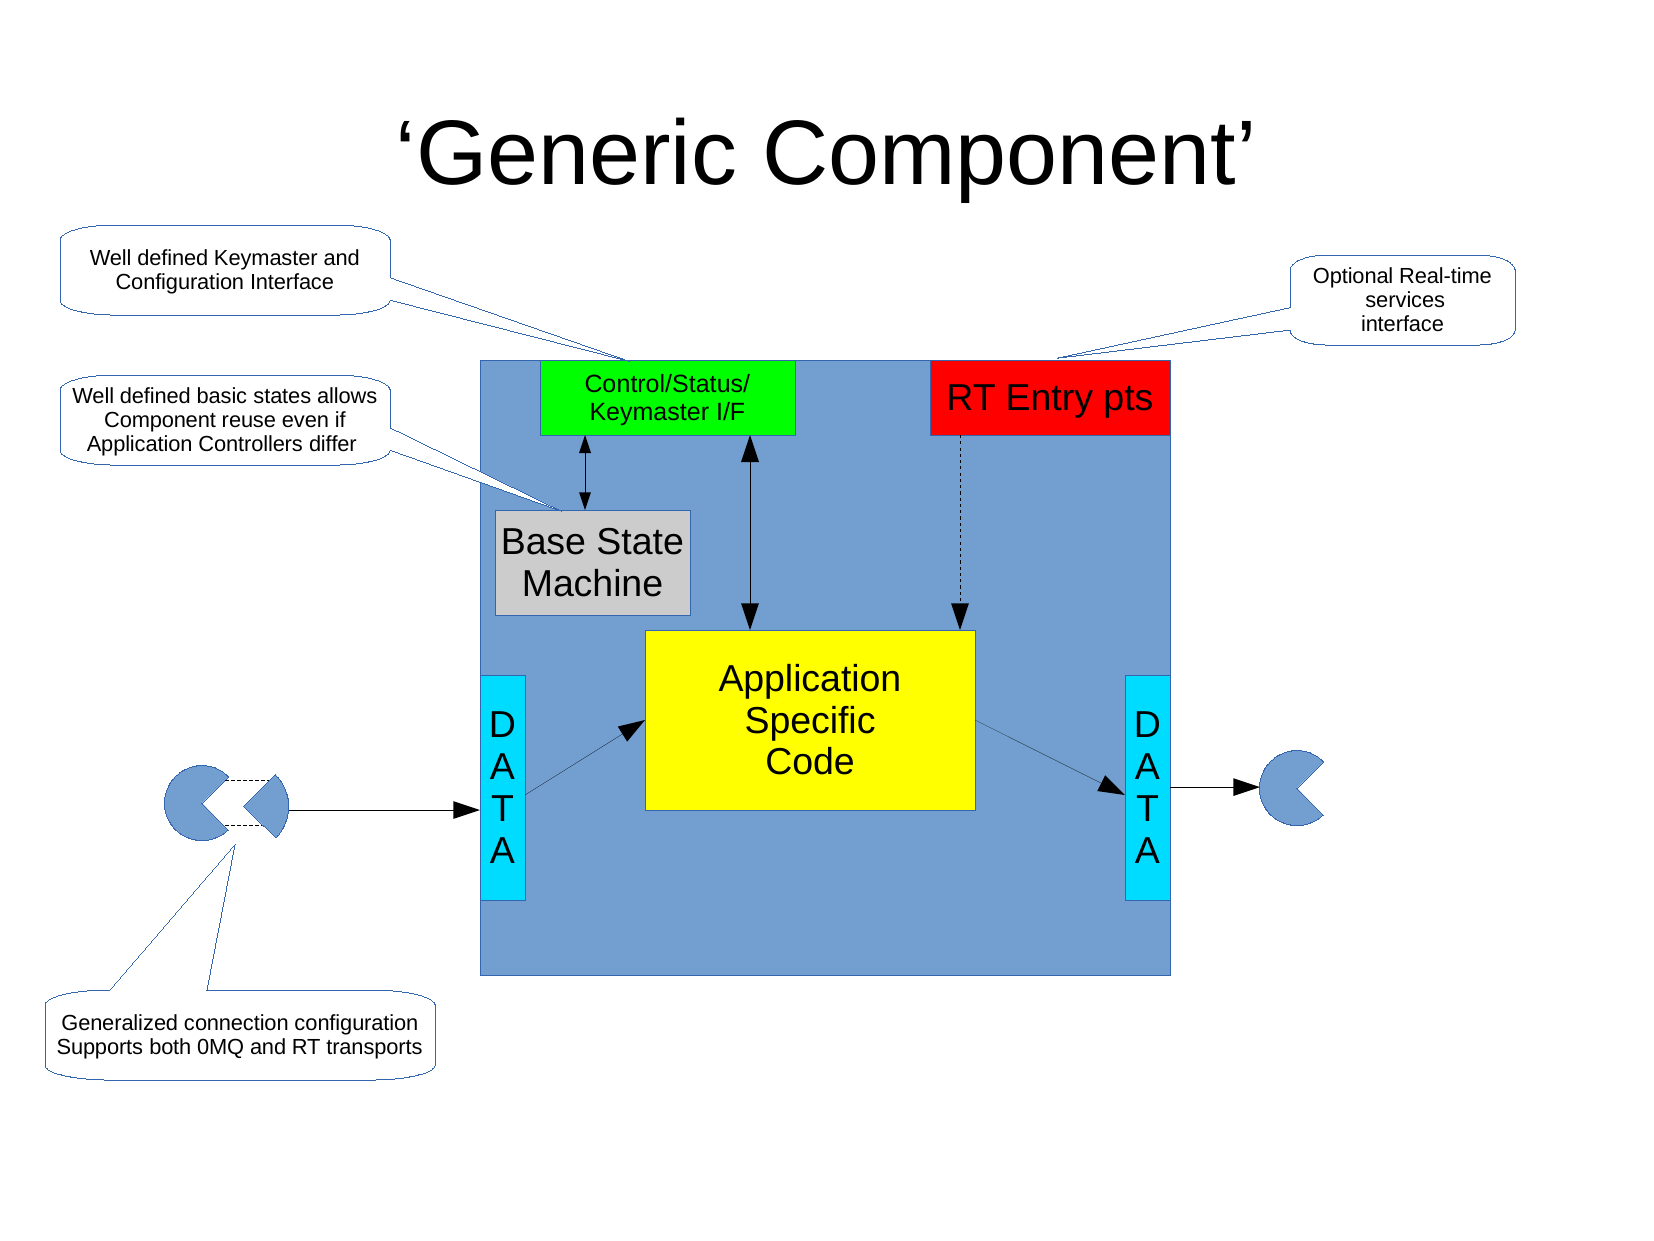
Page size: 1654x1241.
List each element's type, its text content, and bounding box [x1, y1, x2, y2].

text_box [480, 436, 750, 793]
text_box Well defined basic states allows Component reuse even if Application Controllers differ [60, 375, 562, 512]
text_box [1259, 750, 1324, 826]
text_box D A T A [1125, 675, 1171, 901]
title ‘Generic Component’ [82, 49, 1571, 257]
text_box Base State Machine [495, 510, 691, 616]
text_box Optional Real-time services interface [1057, 255, 1516, 359]
text_box Generalized connection configuration Supports both 0MQ and RT transports [45, 844, 436, 1081]
text_box Control/Status/ Keymaster I/F [540, 360, 796, 436]
text_box Application Specific Code [645, 630, 976, 811]
text_box [243, 774, 289, 838]
text_box RT Entry pts [930, 360, 1171, 436]
text_box [480, 360, 585, 510]
text_box [164, 765, 229, 841]
text_box D A T A [480, 675, 526, 901]
text_box [751, 360, 1171, 794]
text_box Well defined Keymaster and Configuration Interface [60, 225, 630, 362]
text_box [480, 722, 1171, 976]
